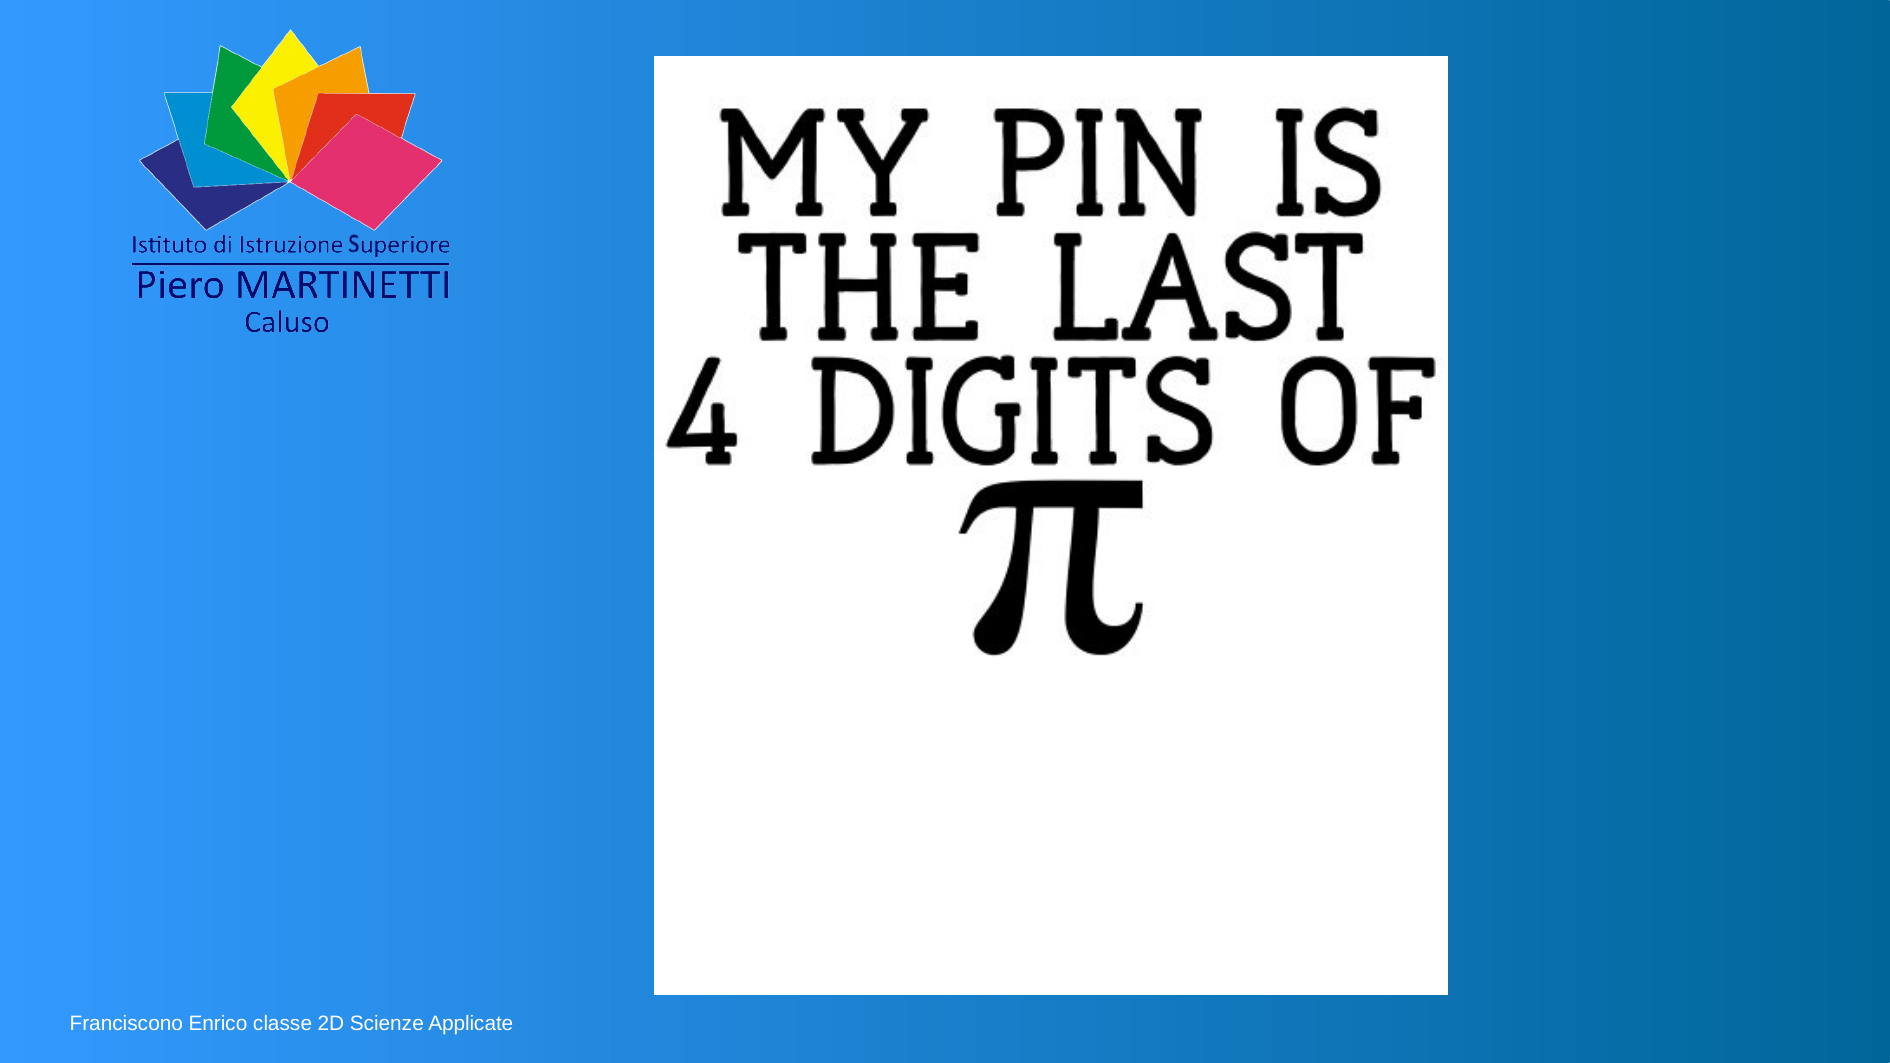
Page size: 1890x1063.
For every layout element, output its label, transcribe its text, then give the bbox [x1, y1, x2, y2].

picture [654, 56, 1448, 995]
text_box Franciscono Enrico classe 2D Scienze Applicate [54, 1004, 628, 1063]
picture [0, 23, 591, 355]
